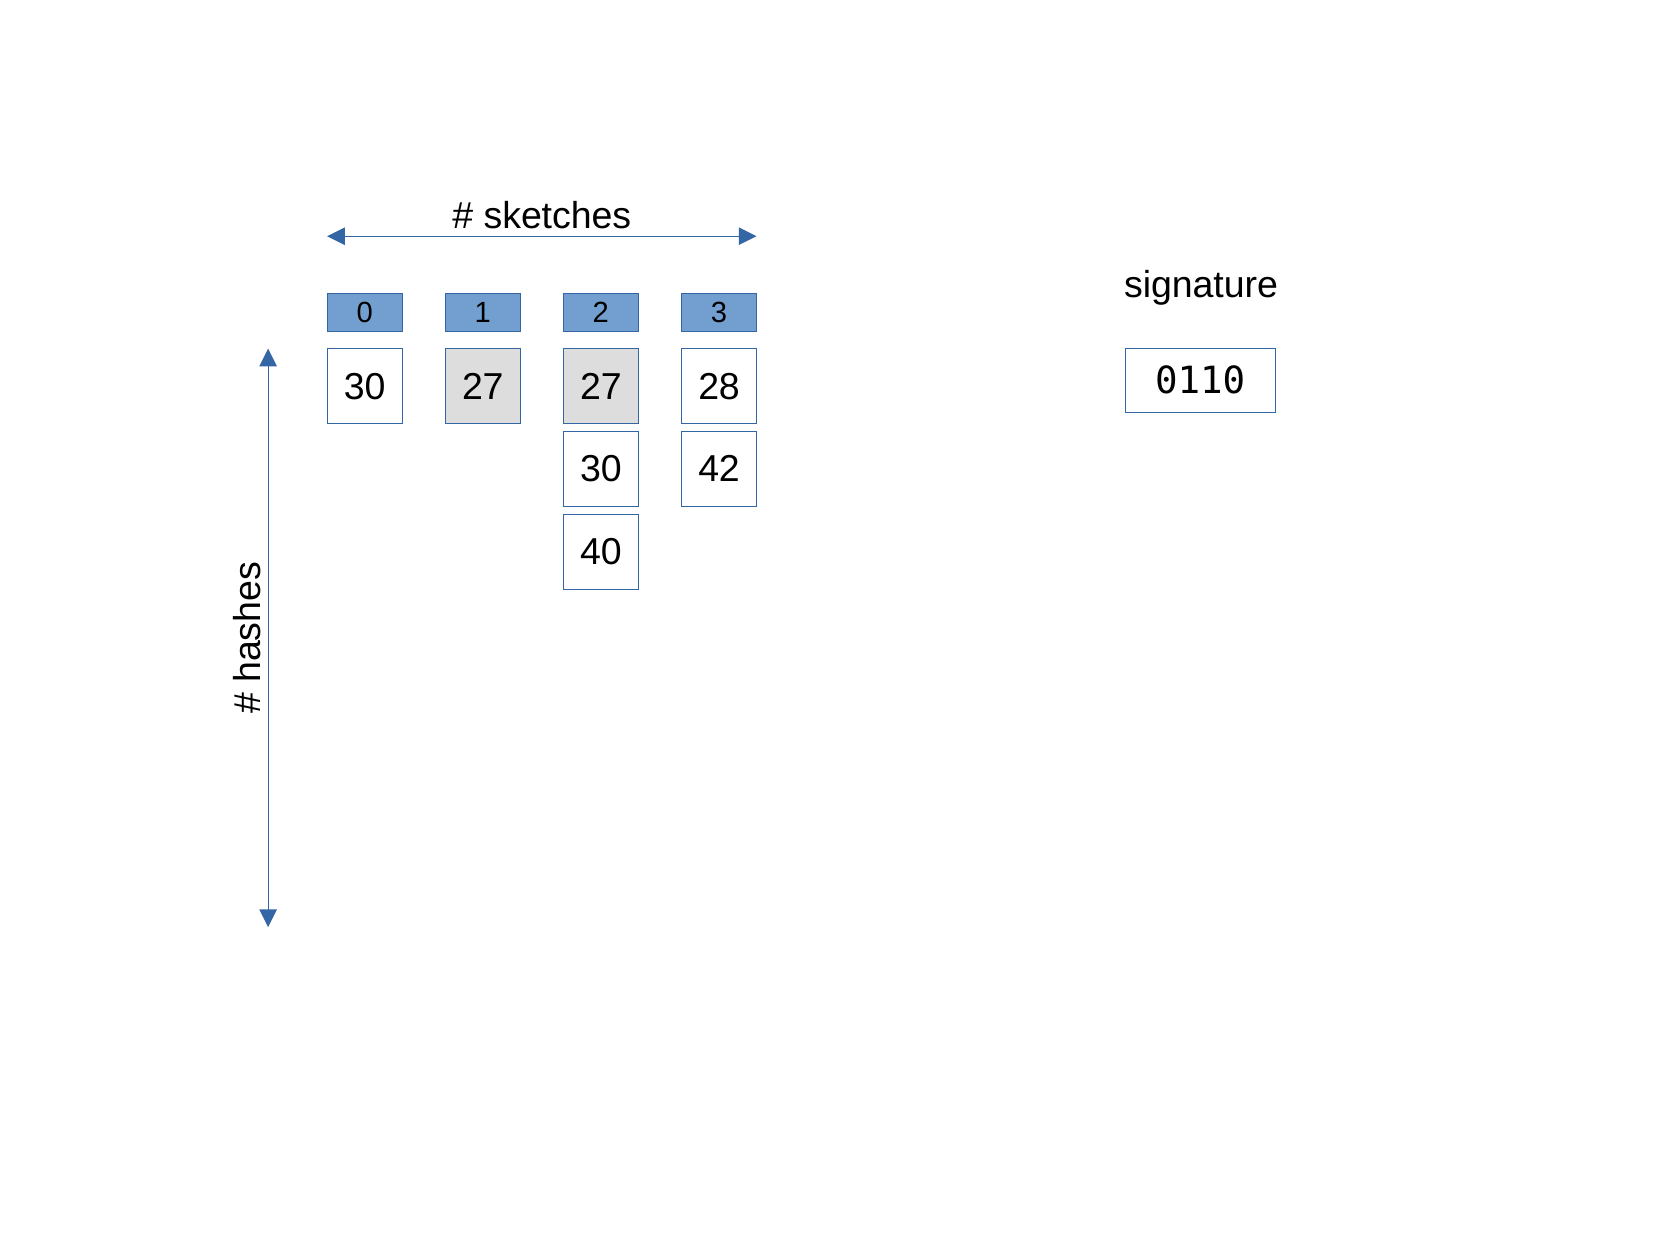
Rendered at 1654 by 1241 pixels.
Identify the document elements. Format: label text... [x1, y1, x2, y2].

text_box 2 [563, 293, 639, 332]
text_box 27 [445, 348, 521, 424]
text_box 30 [327, 348, 403, 424]
text_box 3 [681, 293, 757, 332]
text_box 0 [327, 293, 403, 332]
text_box 28 [681, 348, 757, 424]
text_box 0110 [1125, 348, 1276, 413]
text_box signature [1032, 246, 1370, 322]
text_box 40 [563, 514, 639, 590]
text_box 27 [563, 348, 639, 424]
text_box 1 [445, 293, 521, 332]
text_box 30 [563, 431, 639, 507]
text_box 42 [681, 431, 757, 507]
